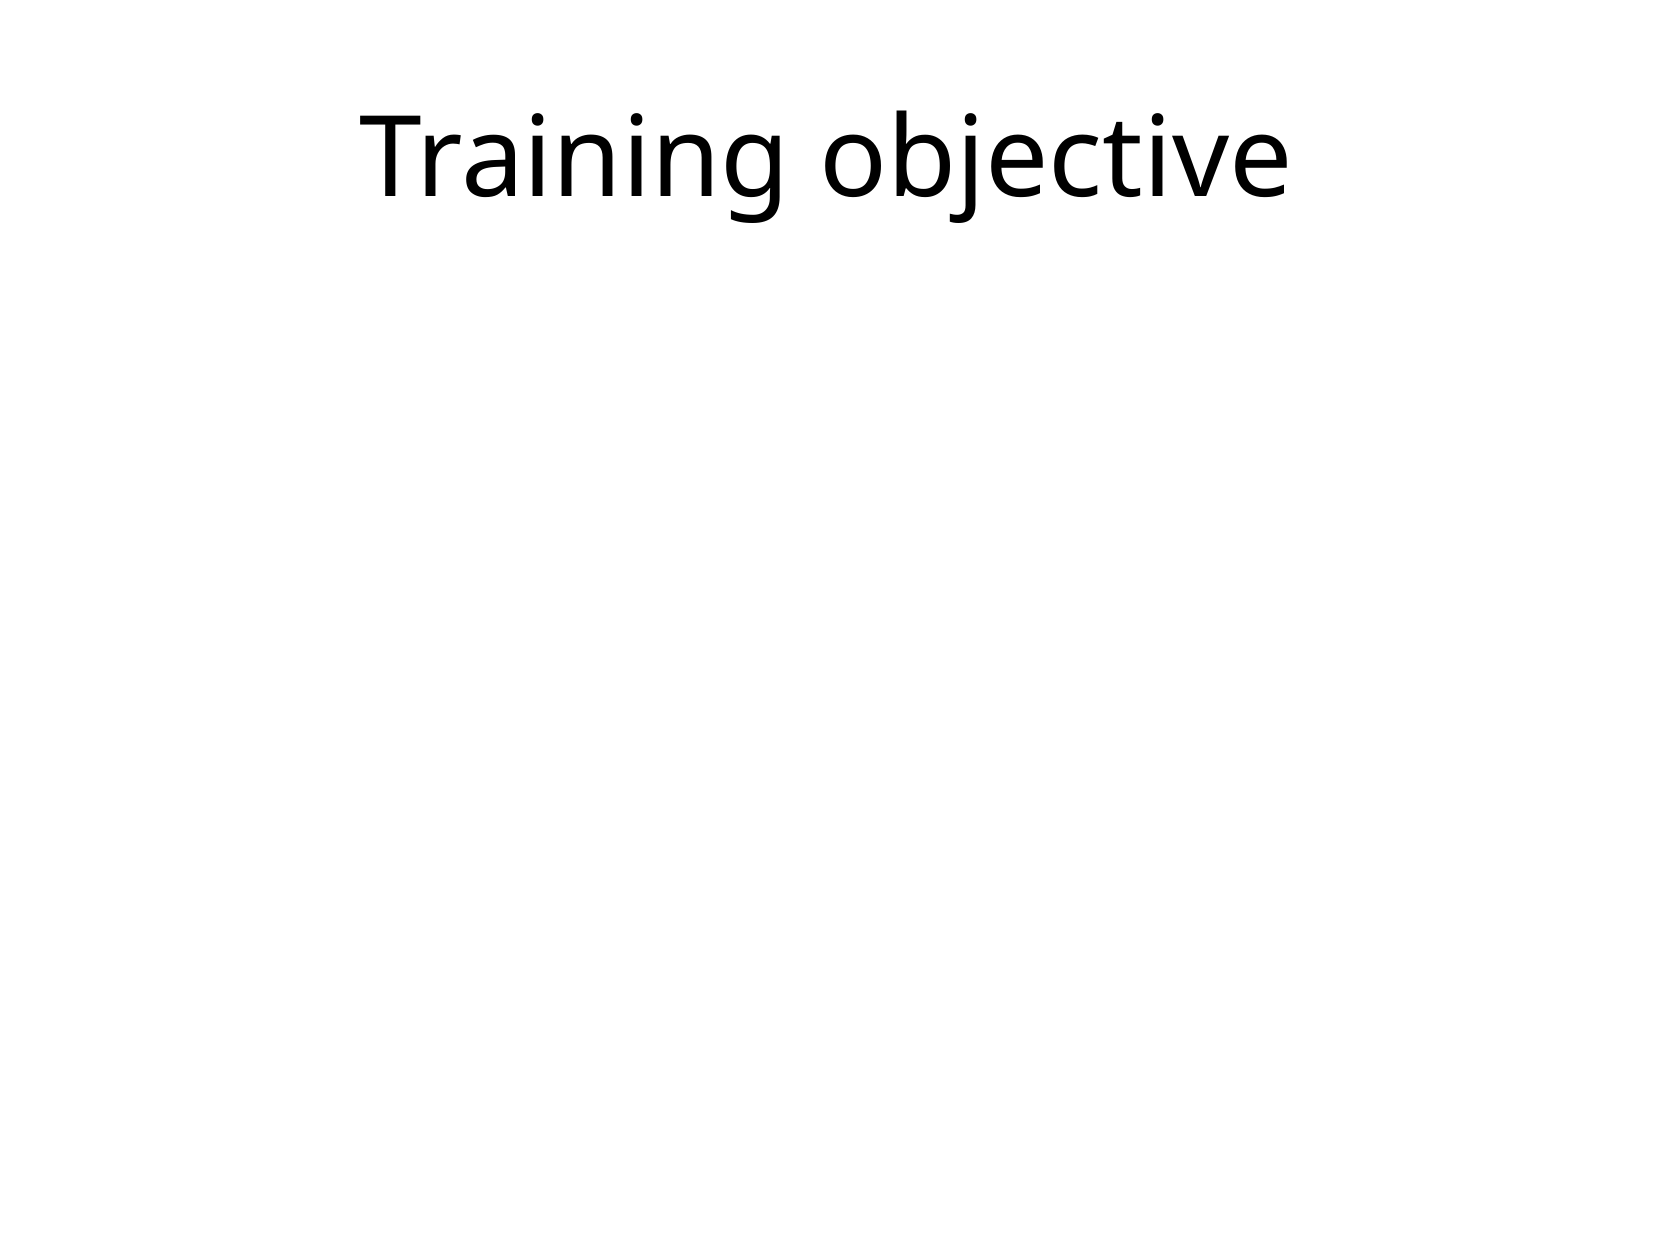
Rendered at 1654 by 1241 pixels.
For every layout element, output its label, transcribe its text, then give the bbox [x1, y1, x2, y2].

title Training objective [82, 49, 1571, 257]
